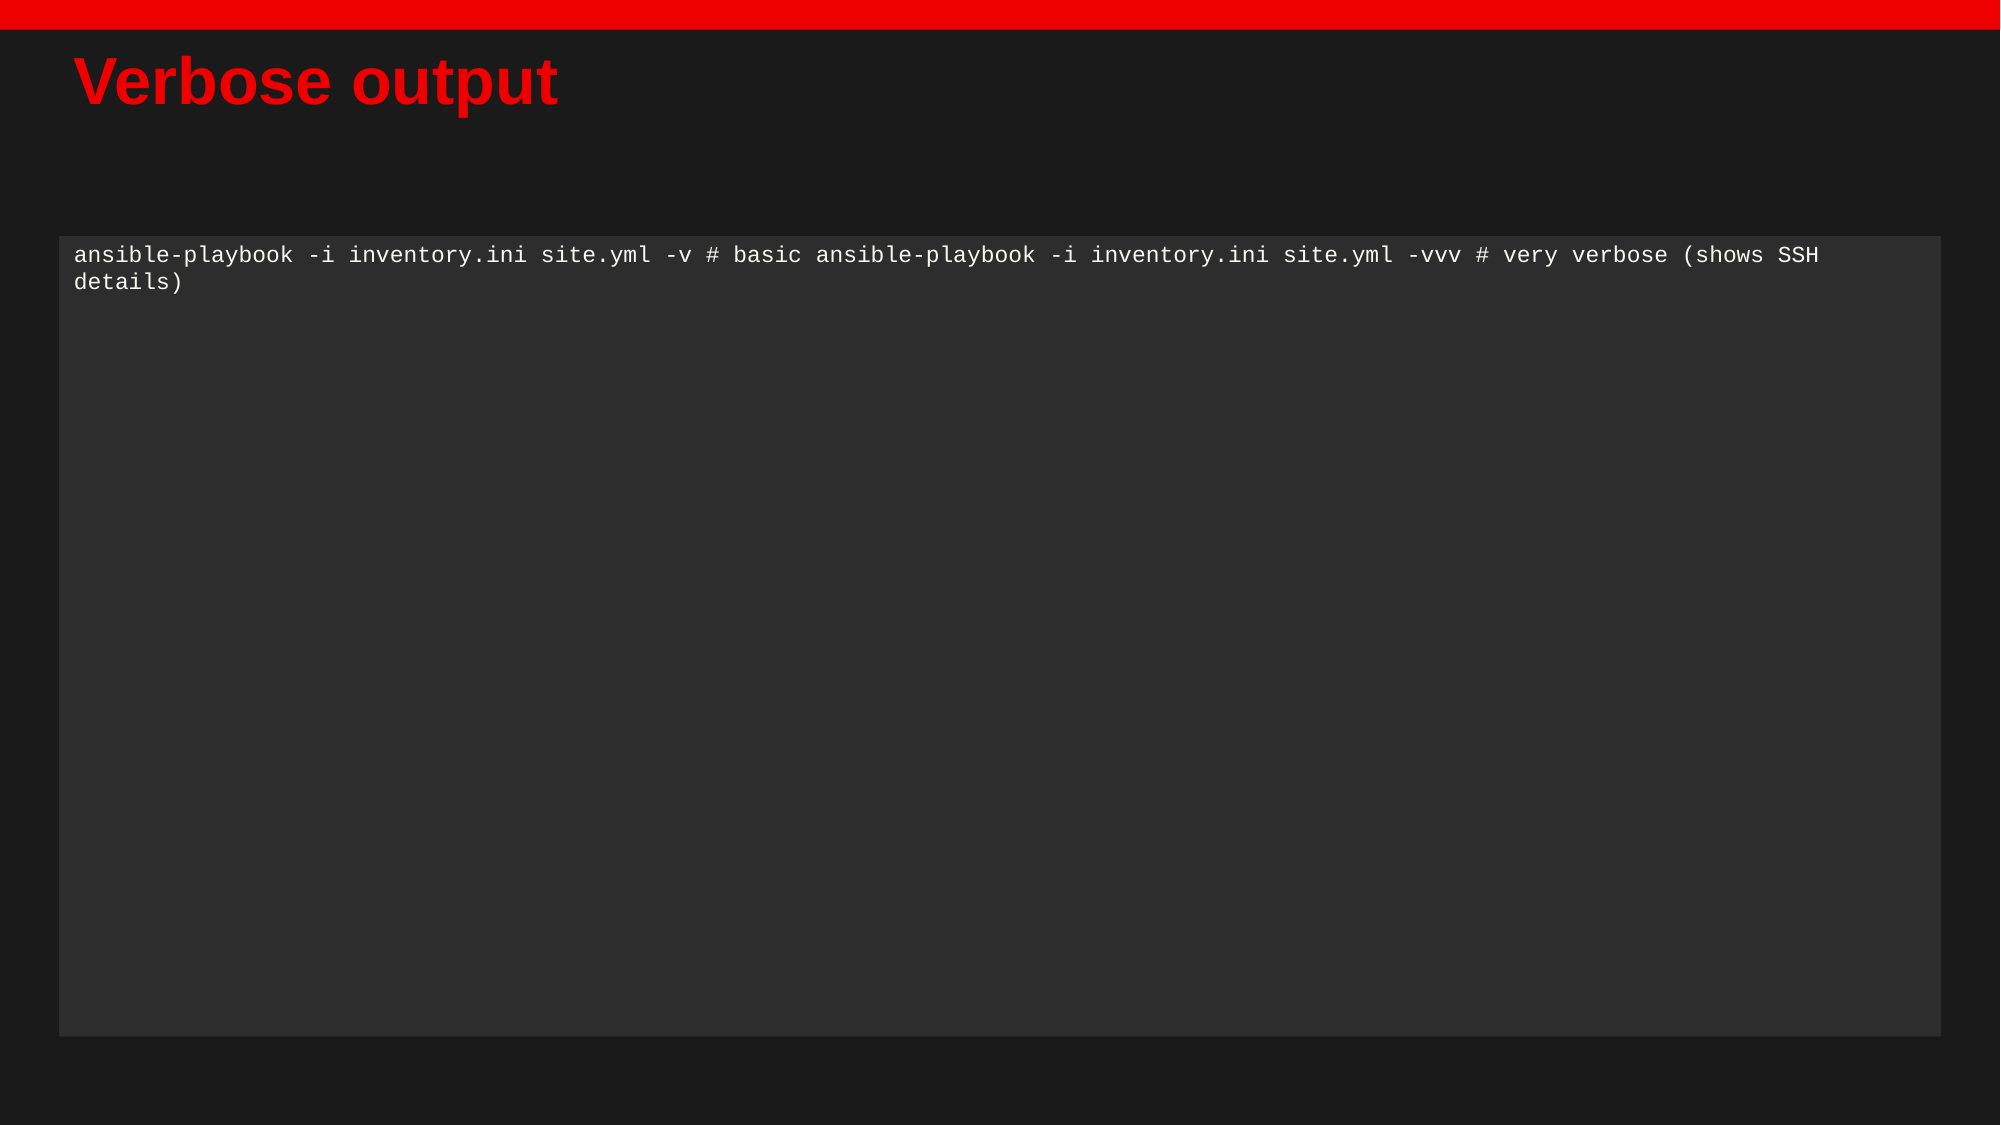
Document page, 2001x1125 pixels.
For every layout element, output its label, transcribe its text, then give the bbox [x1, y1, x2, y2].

text_box [0, 0, 2001, 30]
text_box Verbose output [59, 36, 1942, 208]
text_box ansible-playbook -i inventory.ini site.yml -v # basic ansible-playbook -i inventory.ini site.yml -vvv # very verbose (shows SSH details) [59, 236, 1942, 1037]
